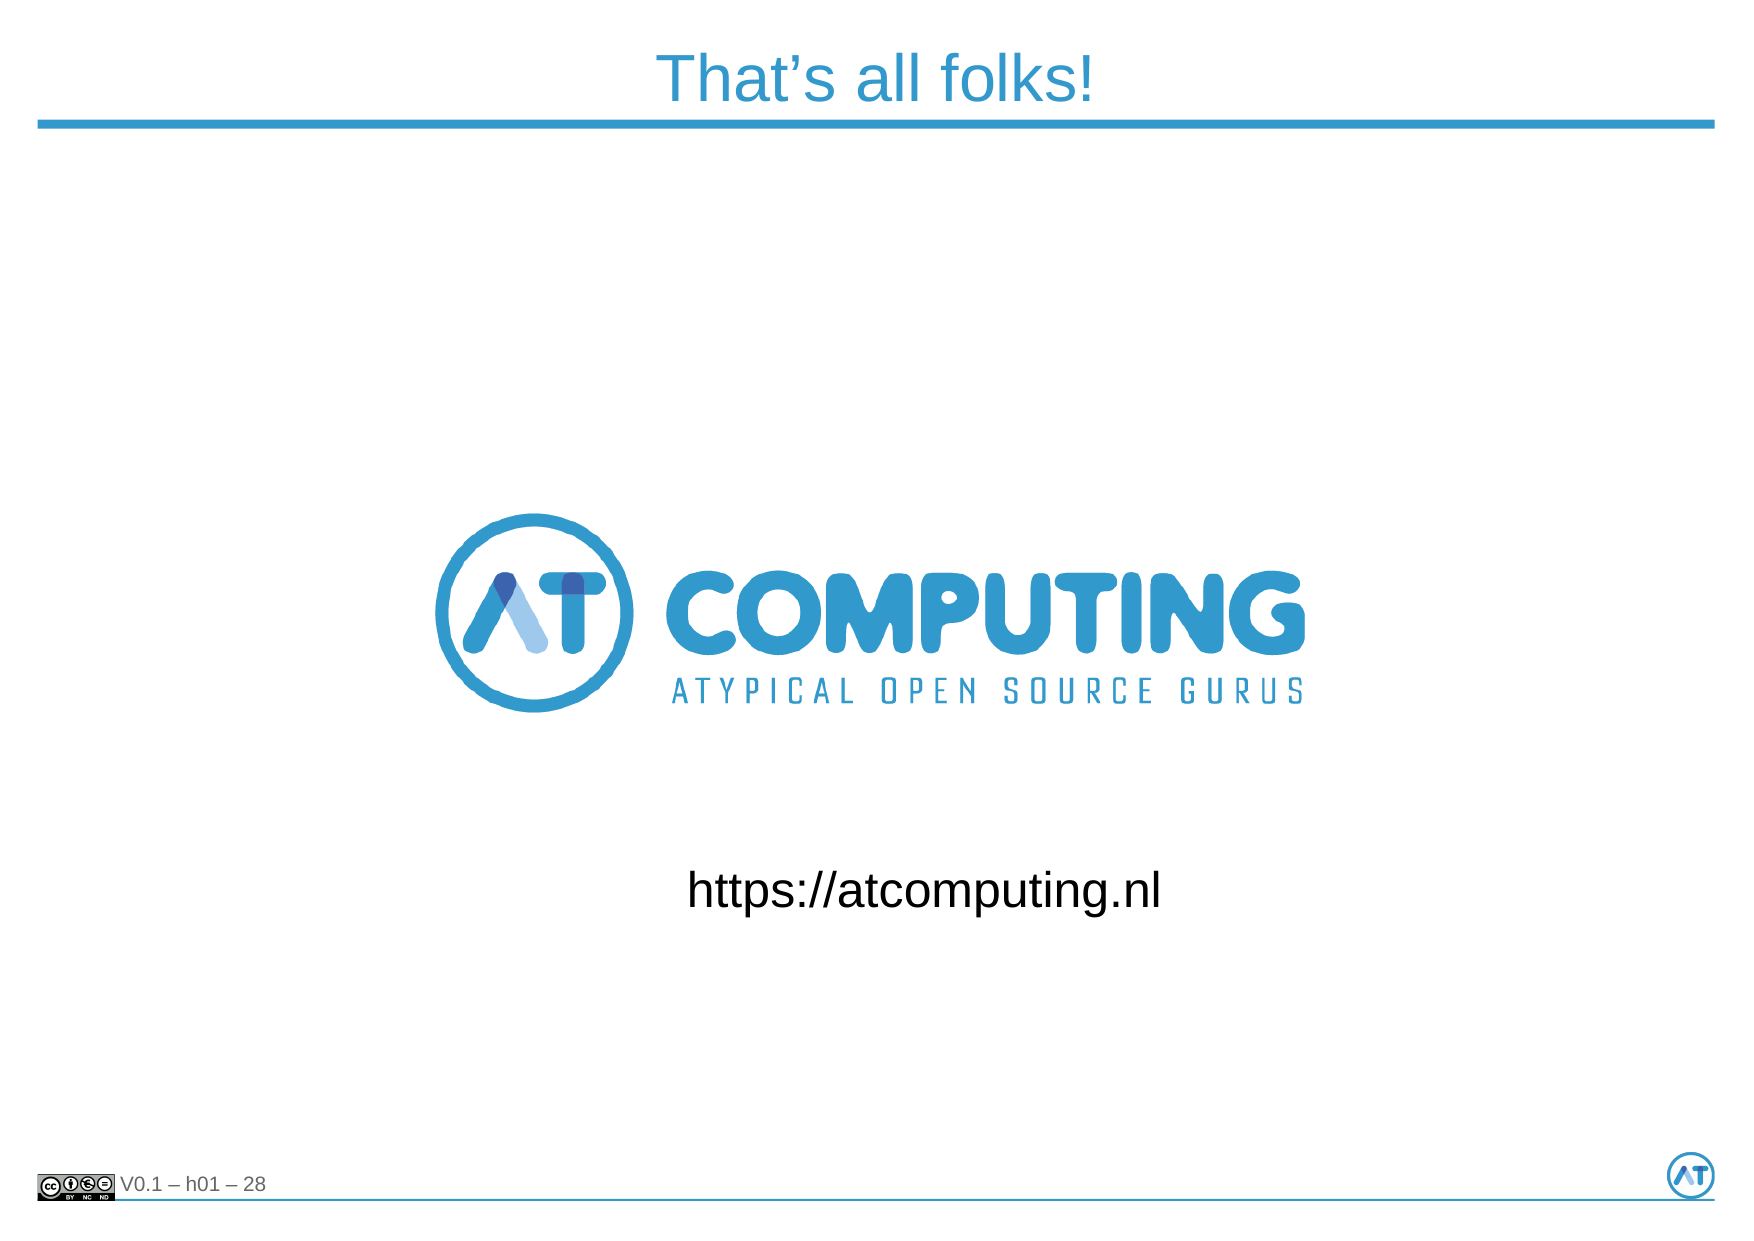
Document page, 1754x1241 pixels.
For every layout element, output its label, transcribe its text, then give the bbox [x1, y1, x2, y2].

text_box https://atcomputing.nl [686, 862, 1163, 913]
picture [1667, 1152, 1715, 1199]
picture [376, 457, 1376, 781]
picture [37, 1174, 115, 1201]
title That’s all folks! [37, 37, 1715, 120]
